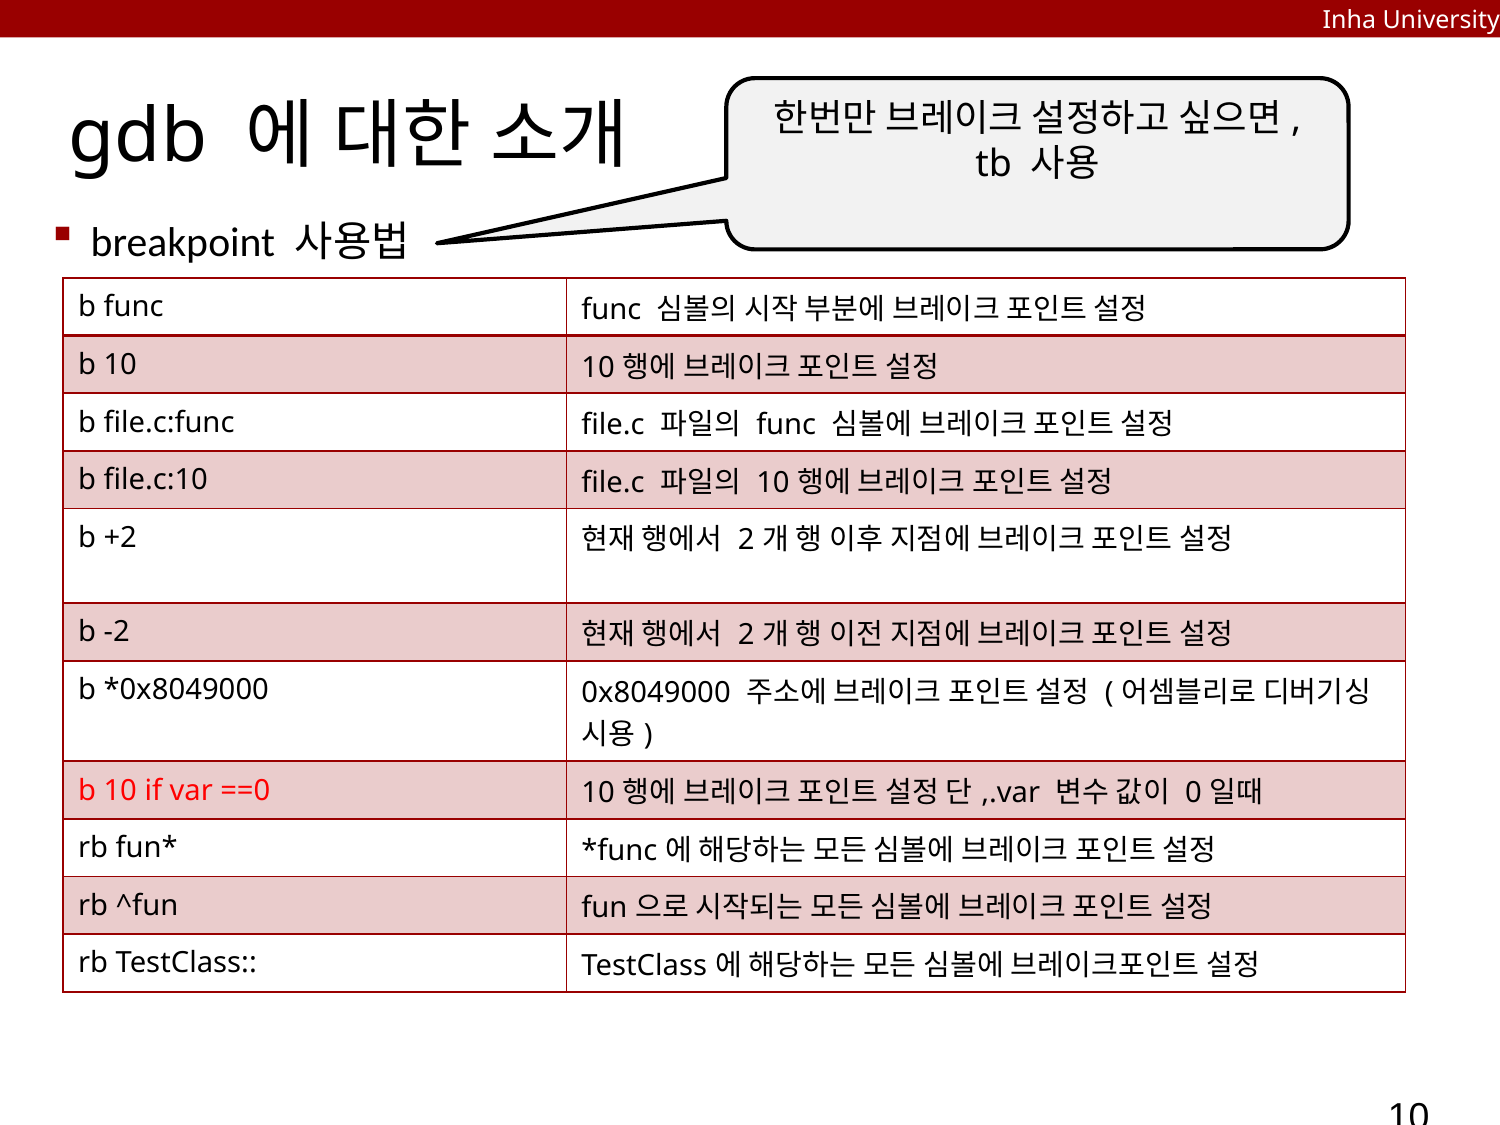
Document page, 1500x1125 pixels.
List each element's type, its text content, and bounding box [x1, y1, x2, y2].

table_cell b file.c:10 [64, 452, 566, 508]
table_cell b -2 [64, 604, 566, 660]
text_box Inha University [1322, 3, 1500, 33]
text_box [0, 0, 1500, 38]
table_cell 10행에 브레이크 포인트 설정 단,.var 변수 값이 0일때 [567, 762, 1405, 818]
table_cell b 10 [64, 337, 566, 392]
table_header func 심볼의 시작 부분에 브레이크 포인트 설정 [567, 279, 1405, 334]
table_cell rb ^fun [64, 877, 566, 933]
table_cell 현재 행에서 2개 행 이전 지점에 브레이크 포인트 설정 [567, 604, 1405, 660]
table_cell *func에 해당하는 모든 심볼에 브레이크 포인트 설정 [567, 820, 1405, 876]
table_header b func [64, 279, 566, 334]
text_box 한번만 브레이크 설정하고 싶으면, tb 사용 [436, 78, 1349, 250]
table_cell b *0x8049000 [64, 662, 566, 760]
table_cell b 10 if var ==0 [64, 762, 566, 818]
table_cell 10행에 브레이크 포인트 설정 [567, 337, 1405, 392]
table_cell 현재 행에서 2개 행 이후 지점에 브레이크 포인트 설정 [567, 509, 1405, 602]
table_cell 0x8049000 주소에 브레이크 포인트 설정 (어셈블리로 디버기싱 시용) [567, 662, 1405, 760]
table_cell fun으로 시작되는 모든 심볼에 브레이크 포인트 설정 [567, 877, 1405, 933]
table_cell b +2 [64, 509, 566, 602]
table_cell rb TestClass:: [64, 935, 566, 991]
title gdb 에 대한 소개 [62, 41, 1438, 221]
table_cell TestClass에 해당하는 모든 심볼에 브레이크포인트 설정 [567, 935, 1405, 991]
text_box breakpoint 사용법 [0, 208, 618, 1029]
table_cell b file.c:func [64, 394, 566, 450]
table_cell file.c 파일의 10행에 브레이크 포인트 설정 [567, 452, 1405, 508]
table_cell rb fun* [64, 820, 566, 876]
table_cell file.c 파일의 func 심볼에 브레이크 포인트 설정 [567, 394, 1405, 450]
